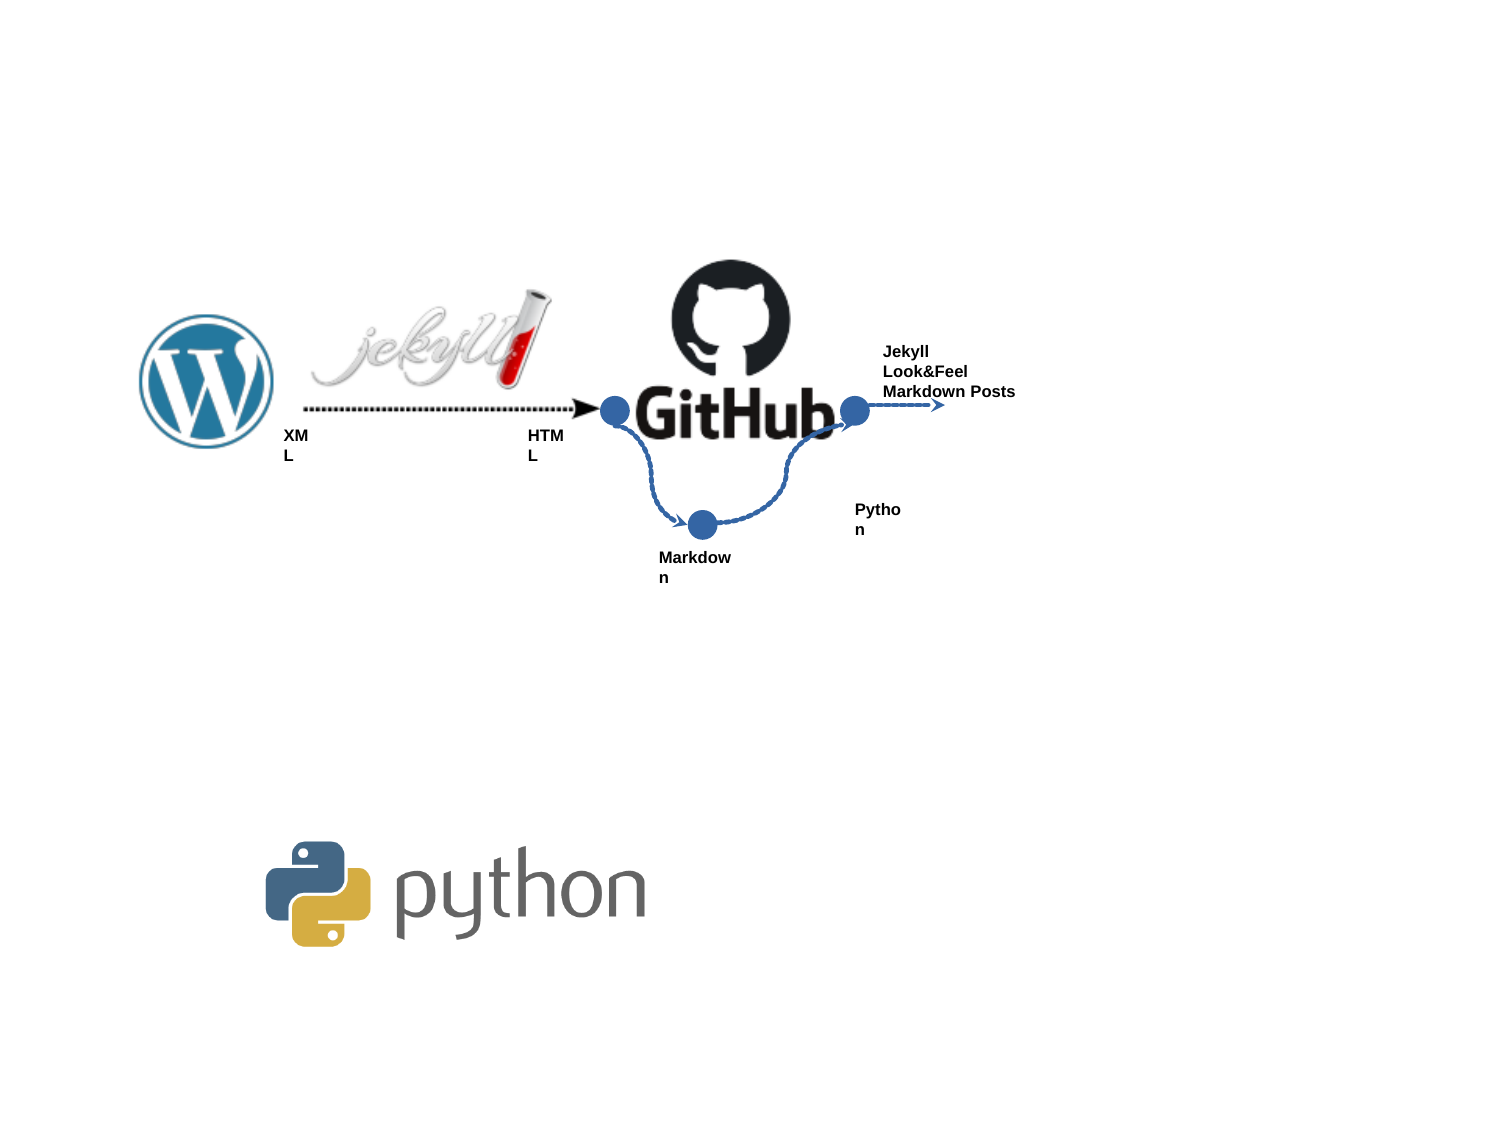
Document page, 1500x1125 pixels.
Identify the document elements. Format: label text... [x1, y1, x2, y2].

picture [767, 422, 866, 510]
text_box XML [268, 417, 334, 451]
text_box [600, 395, 630, 426]
text_box Python [839, 491, 927, 525]
text_box HTML [513, 417, 590, 451]
picture [255, 822, 660, 960]
text_box Jekyll Look&Feel Markdown Posts [868, 333, 1035, 386]
text_box Markdown [644, 539, 757, 574]
text_box [840, 395, 870, 426]
text_box [687, 510, 718, 539]
picture [105, 199, 866, 510]
